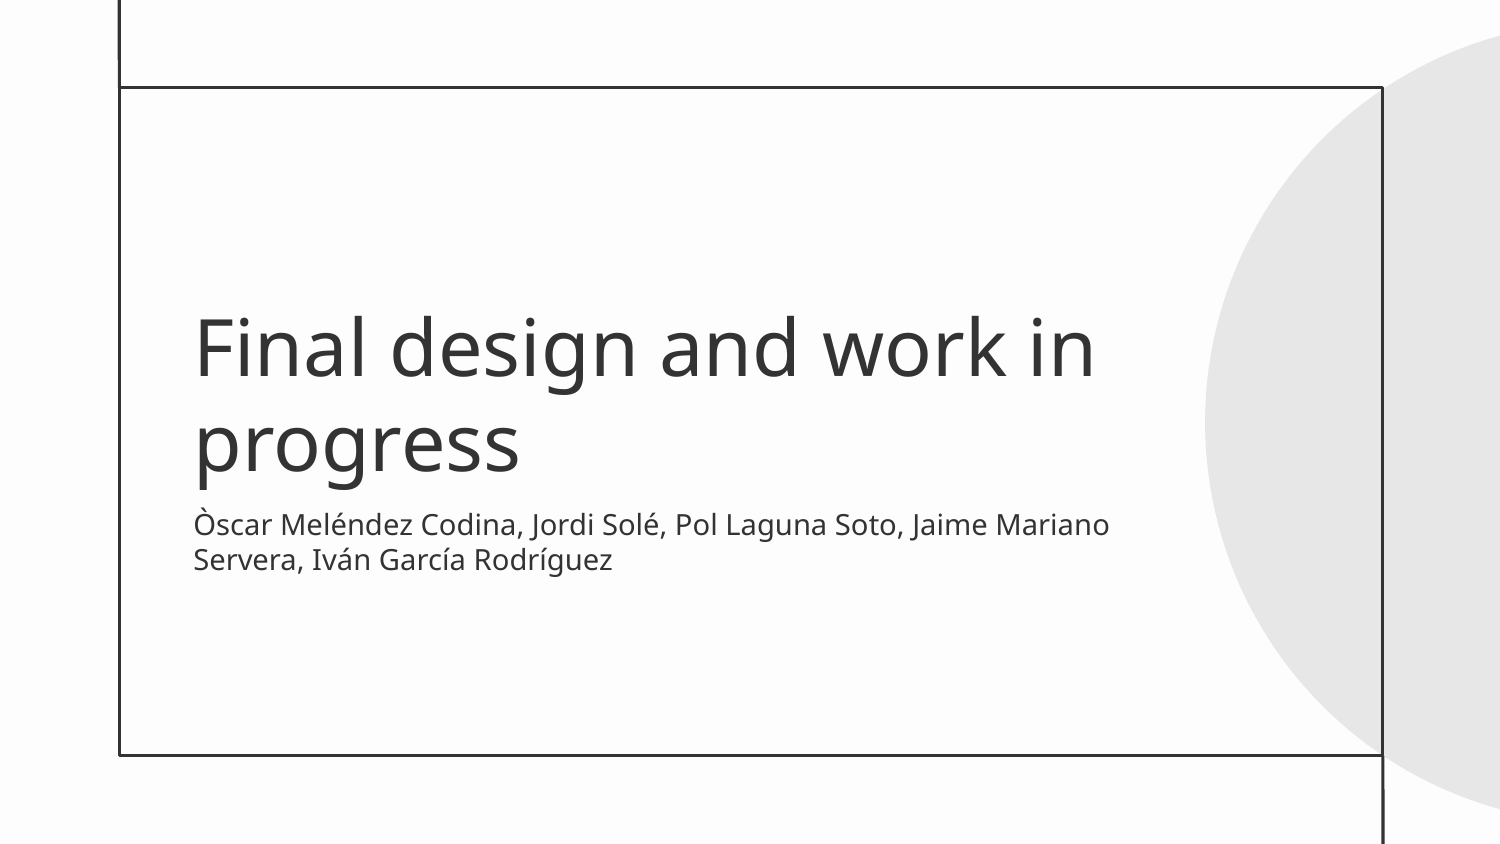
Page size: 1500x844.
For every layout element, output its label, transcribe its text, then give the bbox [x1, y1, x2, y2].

subtitle Òscar Meléndez Codina, Jordi Solé, Pol Laguna Soto, Jaime Mariano Servera, Iván García Rodríguez [178, 491, 1146, 570]
title Final design and work in progress [178, 273, 1146, 491]
